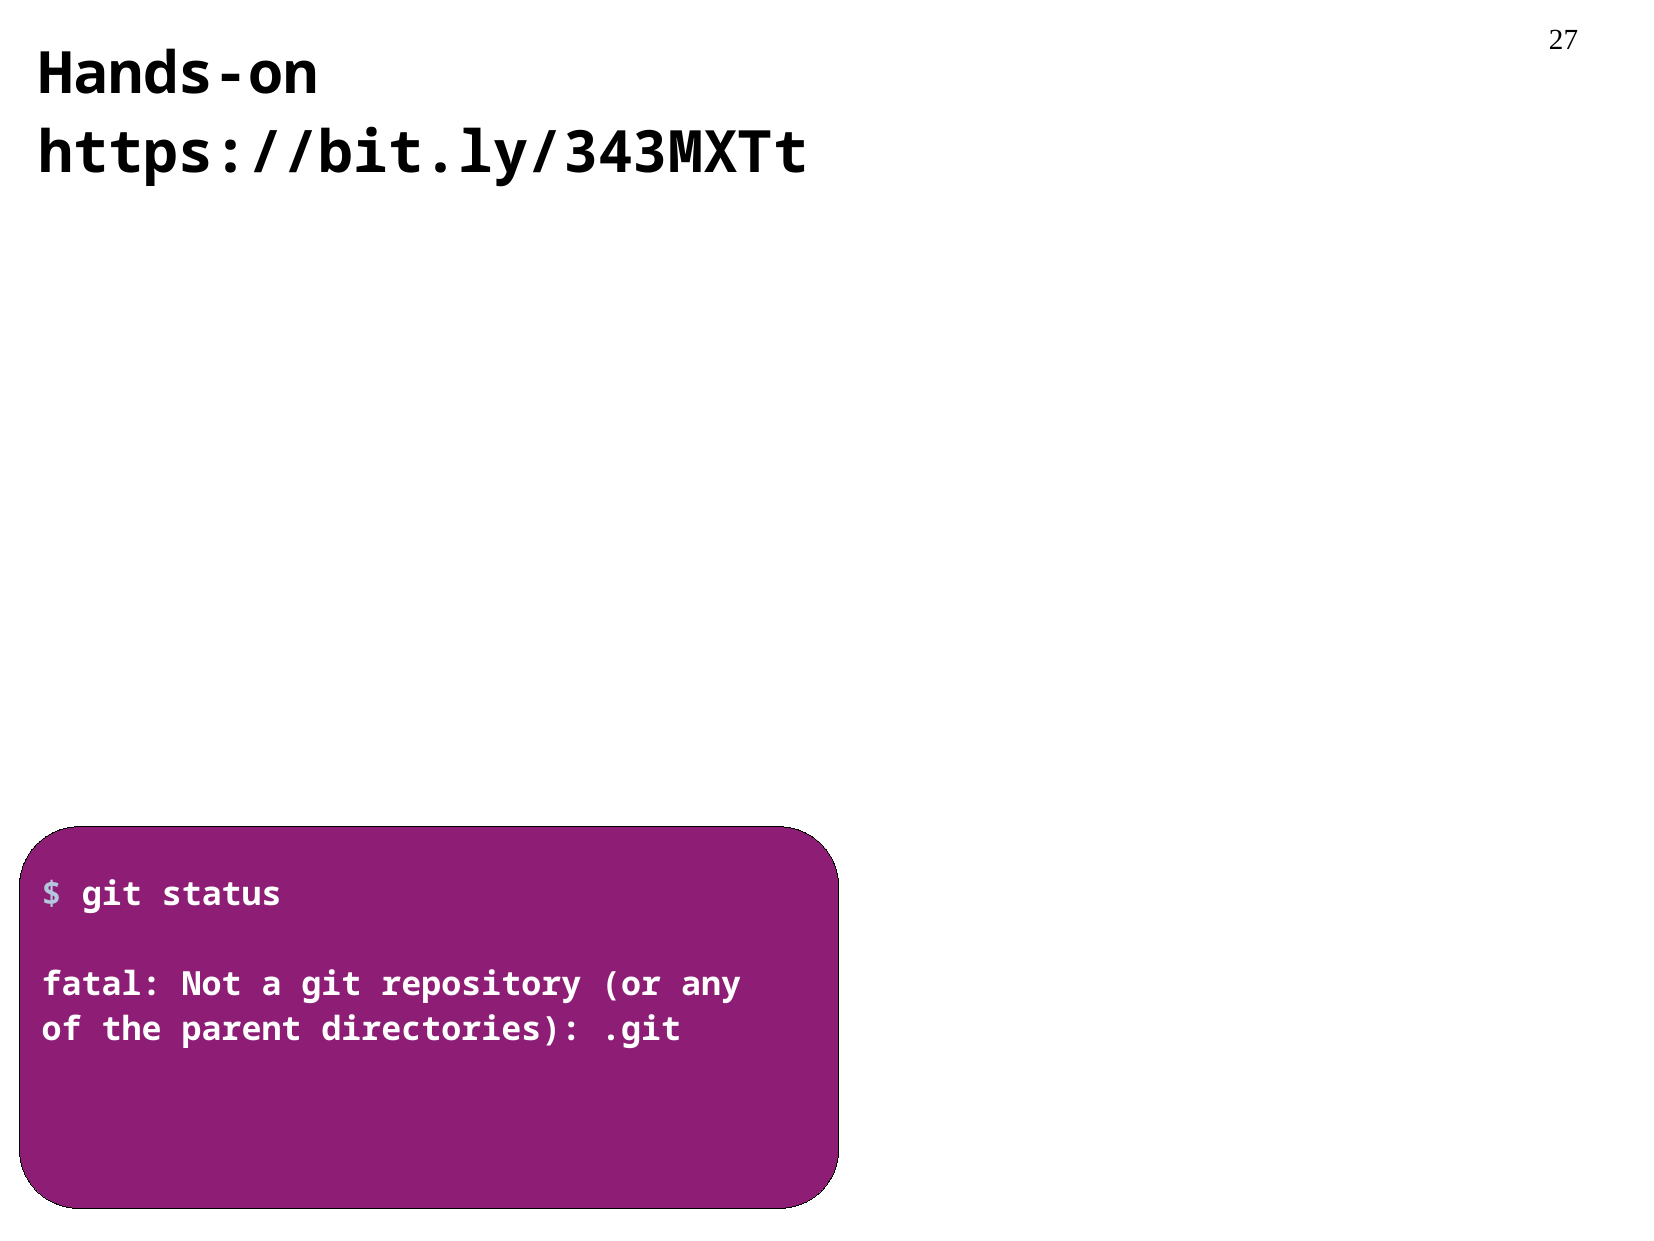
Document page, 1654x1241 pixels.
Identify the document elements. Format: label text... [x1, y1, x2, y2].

text_box Hands-on https://bit.ly/343MXTt [23, 23, 969, 237]
text_box [19, 826, 839, 1209]
text_box $ git status fatal: Not a git repository (or any of the parent directories): .git [26, 862, 780, 1142]
